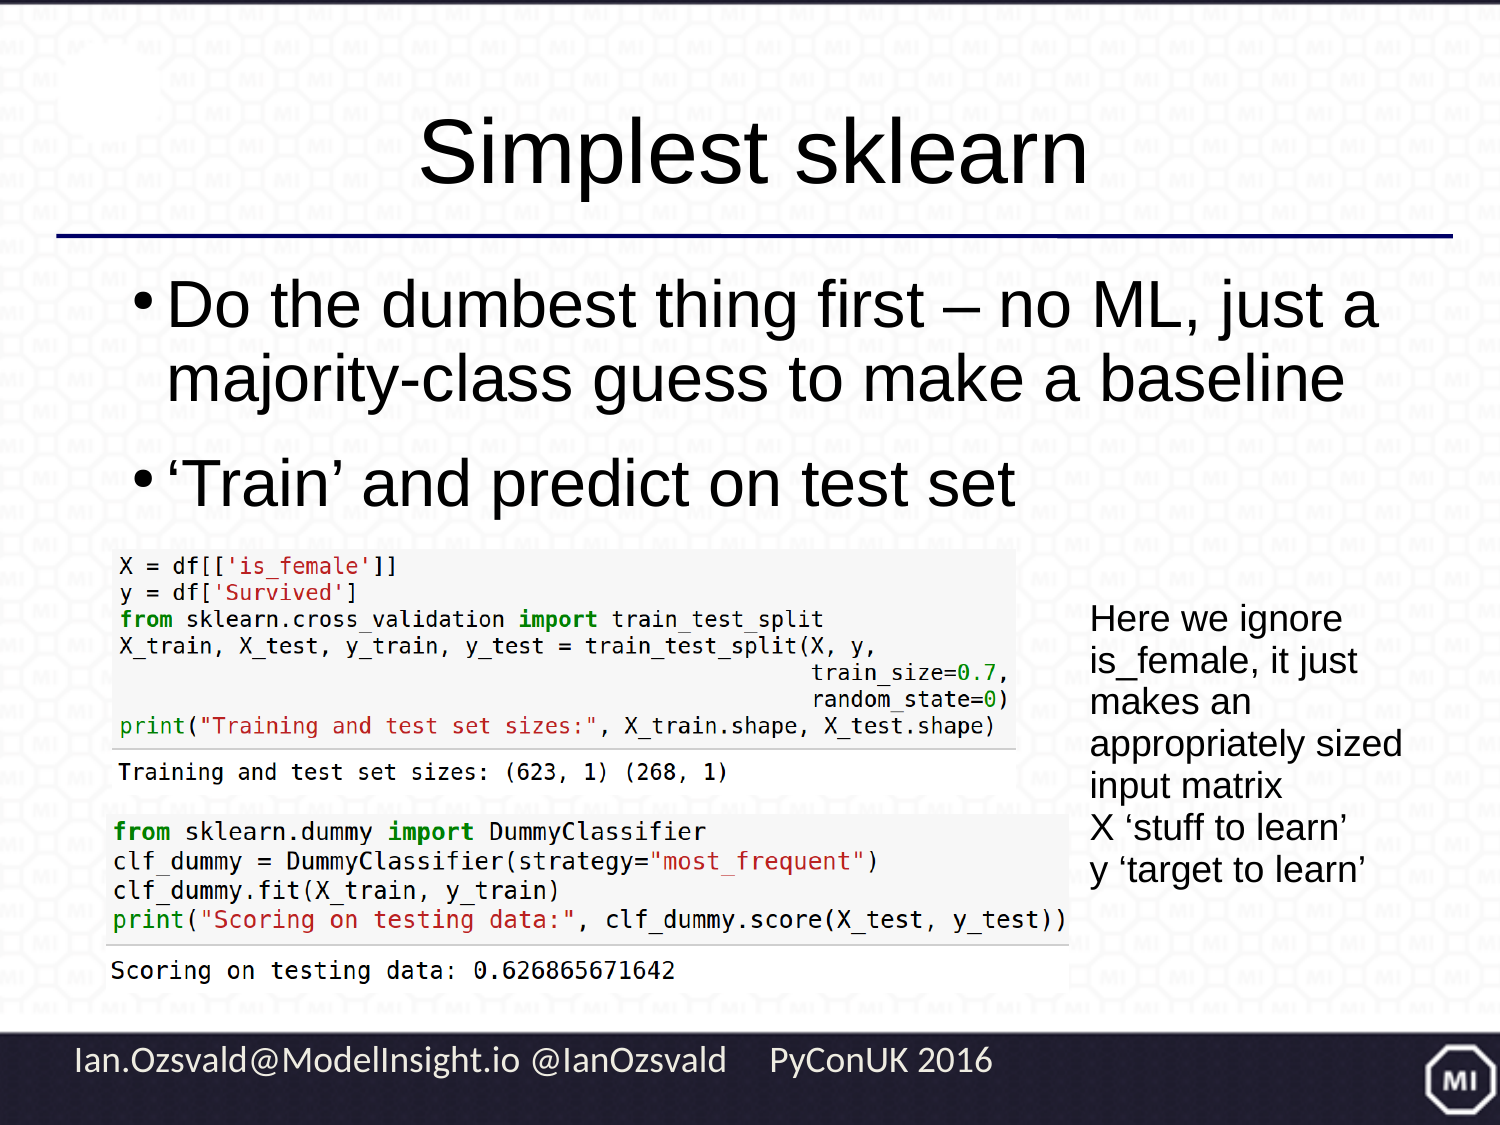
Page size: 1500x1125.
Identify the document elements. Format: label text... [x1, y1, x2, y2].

list Do the dumbest thing first – no ML, just a majority-class guess to make a baseline ‘Train’ and predict on test set [75, 263, 1395, 780]
picture [0, 0, 1500, 1125]
title Simplest sklearn [56, 59, 1453, 247]
text_box Here we ignore is_female, it just makes an appropriately sized input matrix X ‘stuff to learn’ y ‘target to learn’ [1074, 590, 1465, 902]
